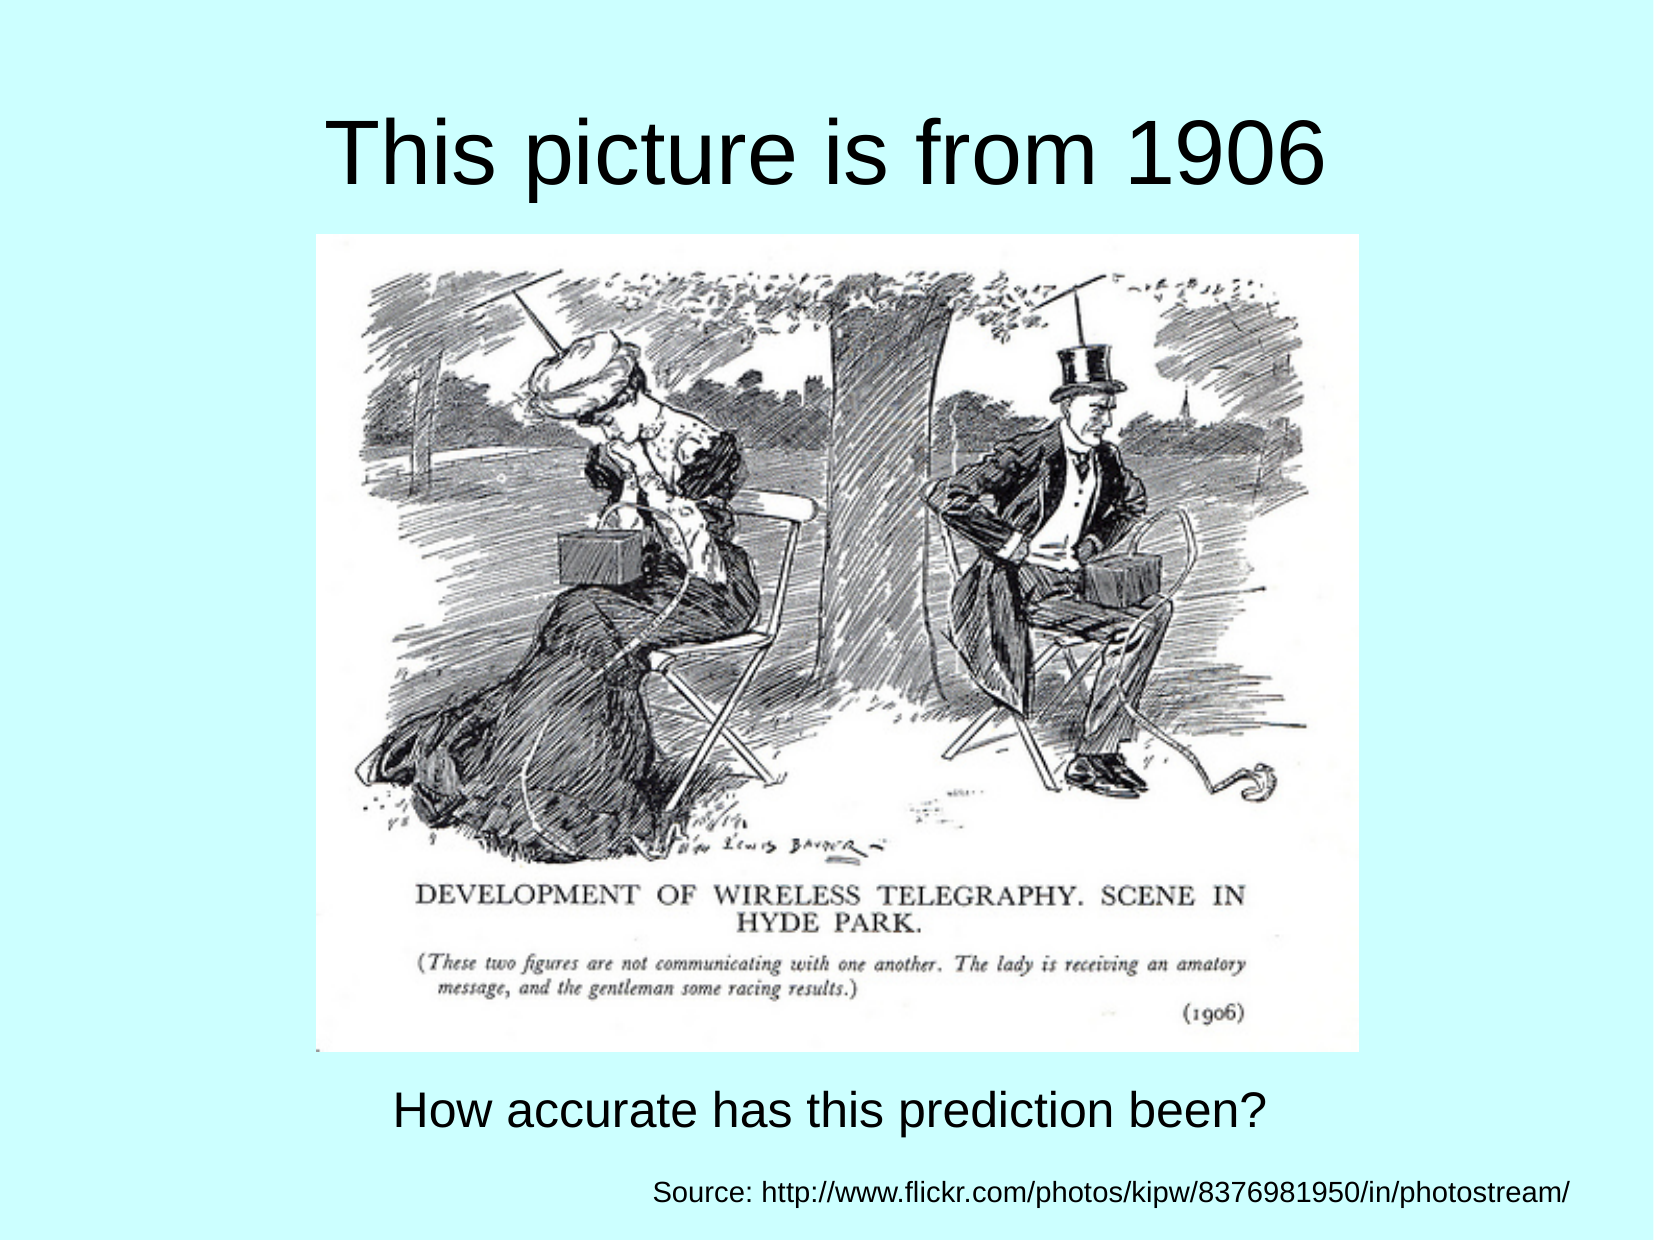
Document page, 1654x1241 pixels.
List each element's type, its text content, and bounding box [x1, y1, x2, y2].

title This picture is from 1906 [82, 49, 1571, 257]
text_box Source: http://www.flickr.com/photos/kipw/8376981950/in/photostream/ [637, 1168, 1619, 1217]
picture [316, 234, 1359, 1052]
text_box How accurate has this prediction been? [377, 1074, 1323, 1146]
